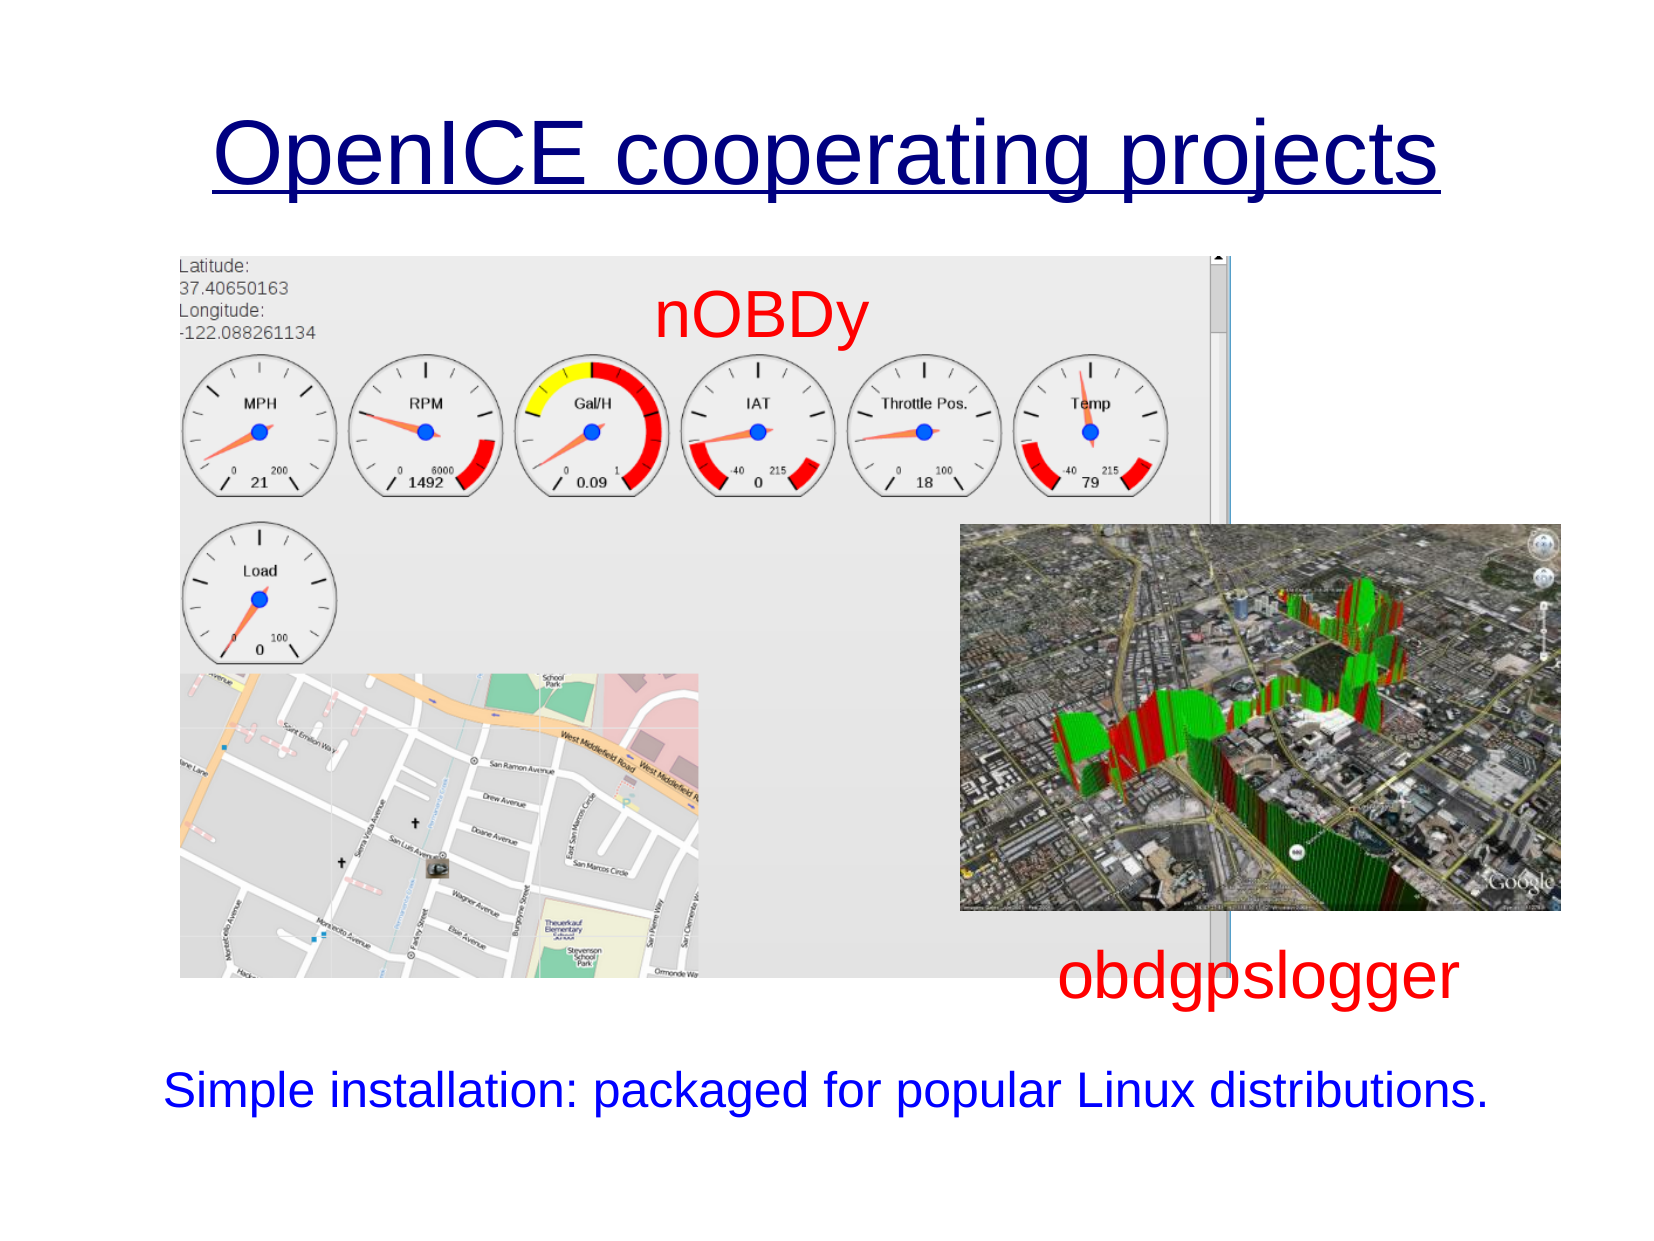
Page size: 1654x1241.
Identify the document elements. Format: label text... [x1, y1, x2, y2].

text_box nOBDy [639, 270, 886, 360]
picture [180, 256, 1561, 978]
text_box Simple installation: packaged for popular Linux distributions. [148, 1054, 1506, 1126]
text_box obdgpslogger [1042, 930, 1478, 1021]
title OpenICE cooperating projects [82, 49, 1571, 257]
